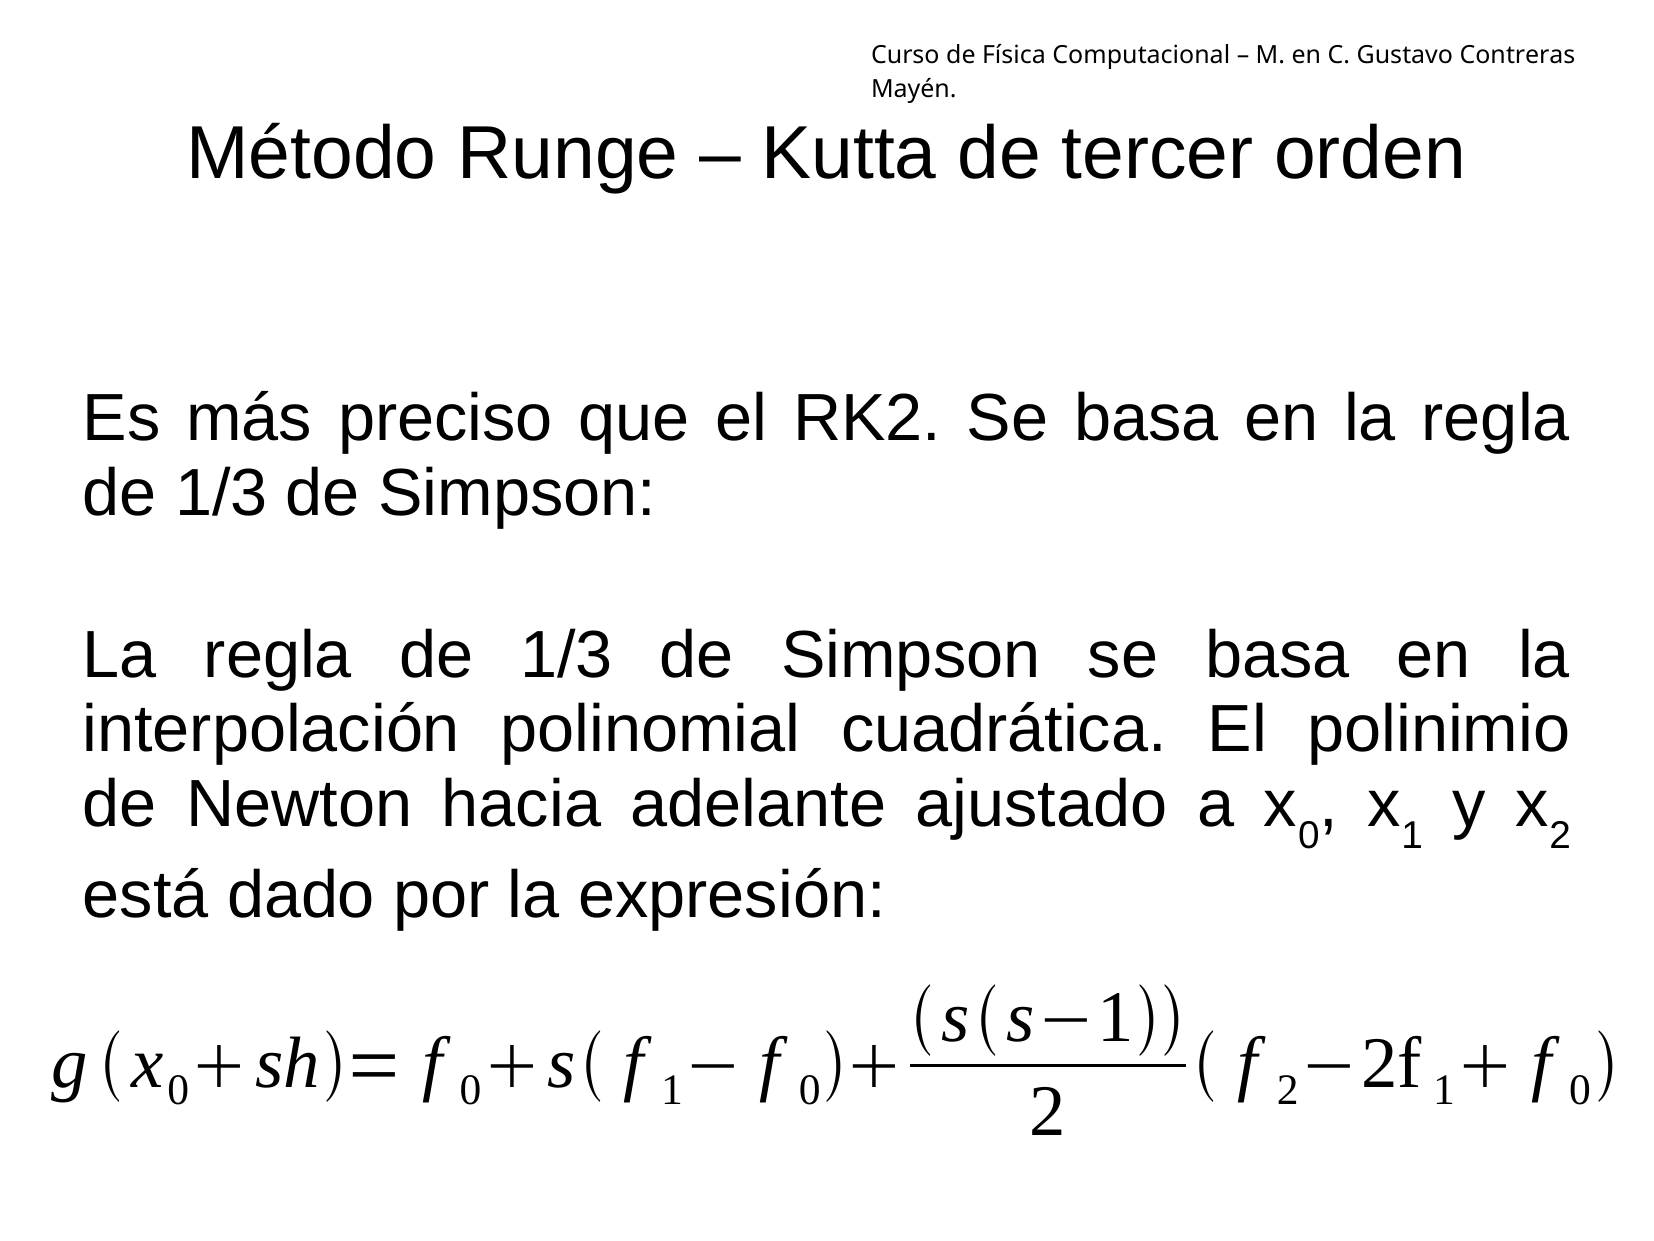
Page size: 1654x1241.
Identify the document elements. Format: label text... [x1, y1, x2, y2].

chart [40, 977, 1625, 1152]
subtitle Es más preciso que el RK2. Se basa en la regla de 1/3 de Simpson: [82, 290, 1571, 544]
text_box La regla de 1/3 de Simpson se basa en la interpolación polinomial cuadrática. El polinimio de Newton hacia adelante ajustado a x0, x1 y x2 está dado por la expresión: [82, 544, 1571, 977]
title Método Runge – Kutta de tercer orden [82, 49, 1571, 257]
